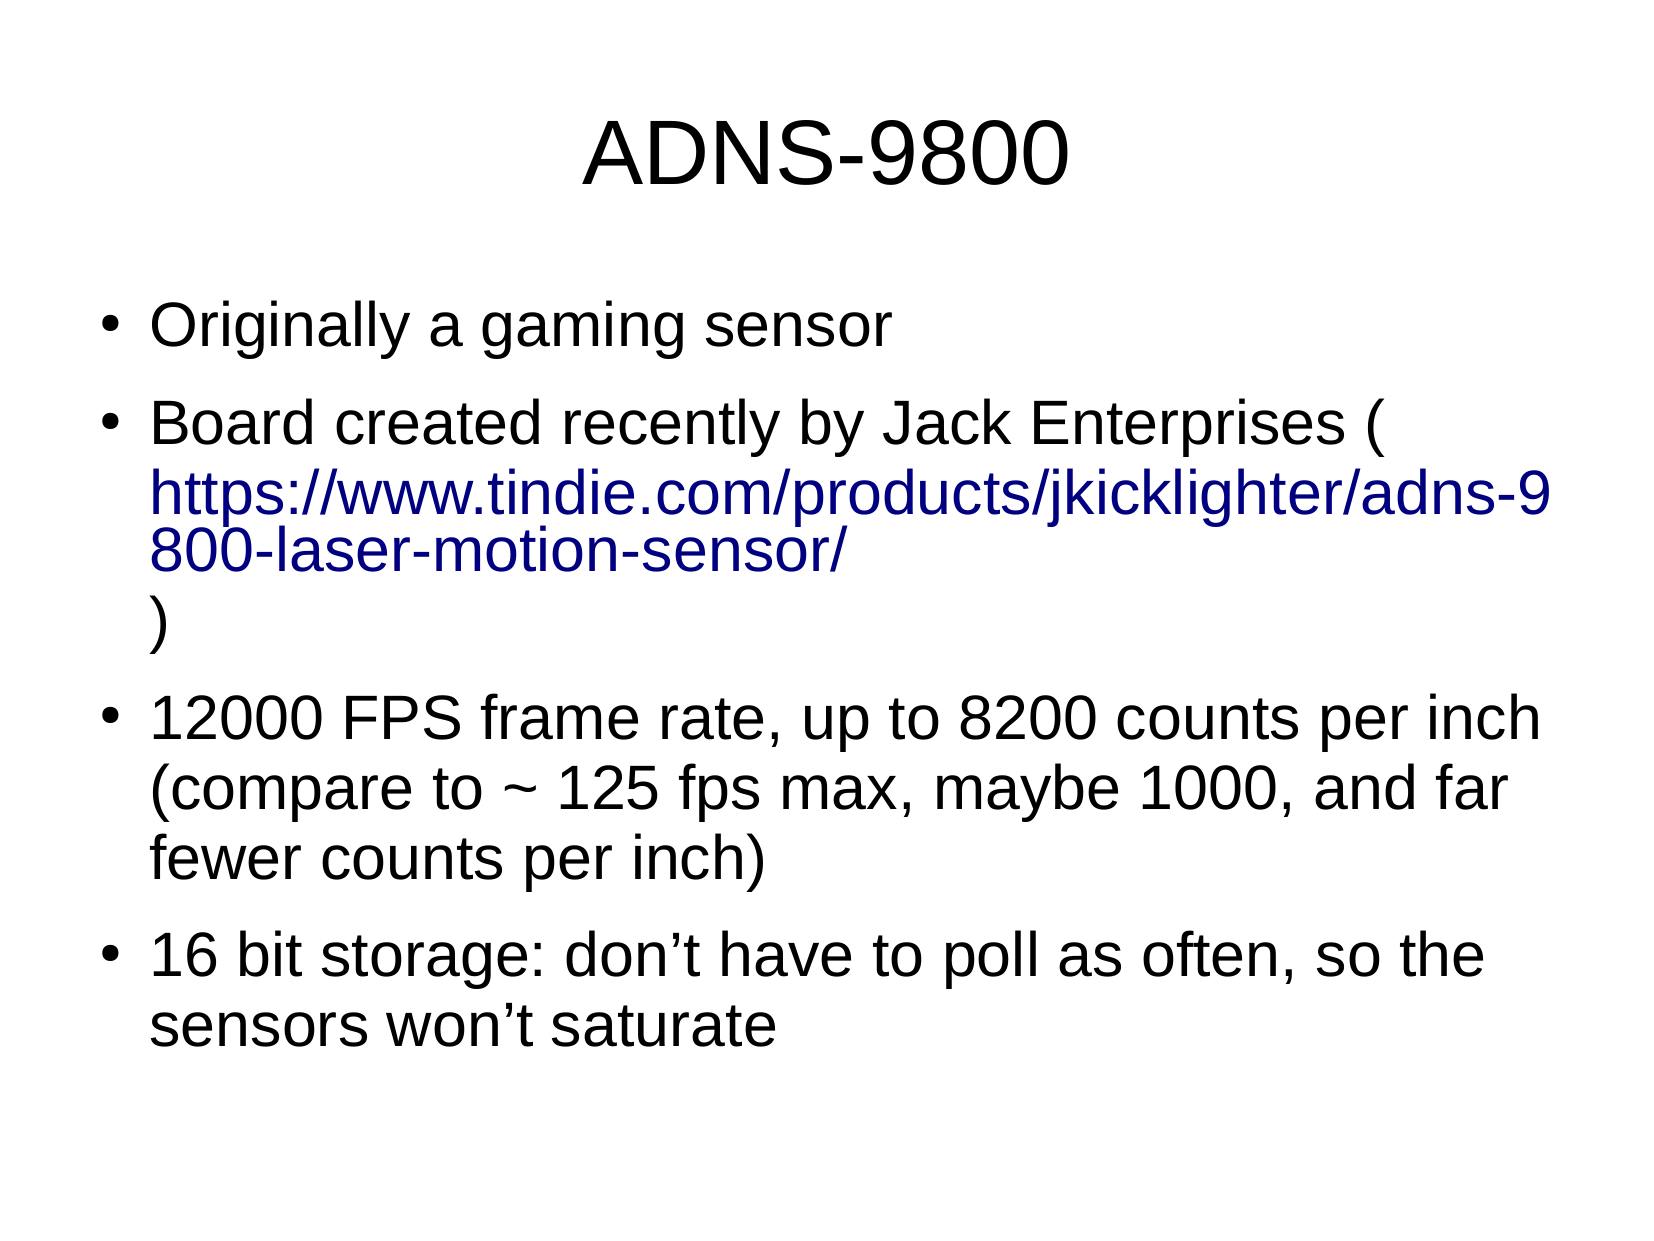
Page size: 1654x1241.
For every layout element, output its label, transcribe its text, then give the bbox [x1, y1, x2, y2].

title ADNS-9800 [82, 49, 1571, 257]
list Originally a gaming sensor Board created recently by Jack Enterprises (https://www.tindie.com/products/jkicklighter/adns-9800-laser-motion-sensor/) 12000 FPS frame rate, up to 8200 counts per inch (compare to ~ 125 fps max, maybe 1000, and far fewer counts per inch) 16 bit storage: don’t have to poll as often, so the sensors won’t saturate [82, 290, 1571, 1010]
